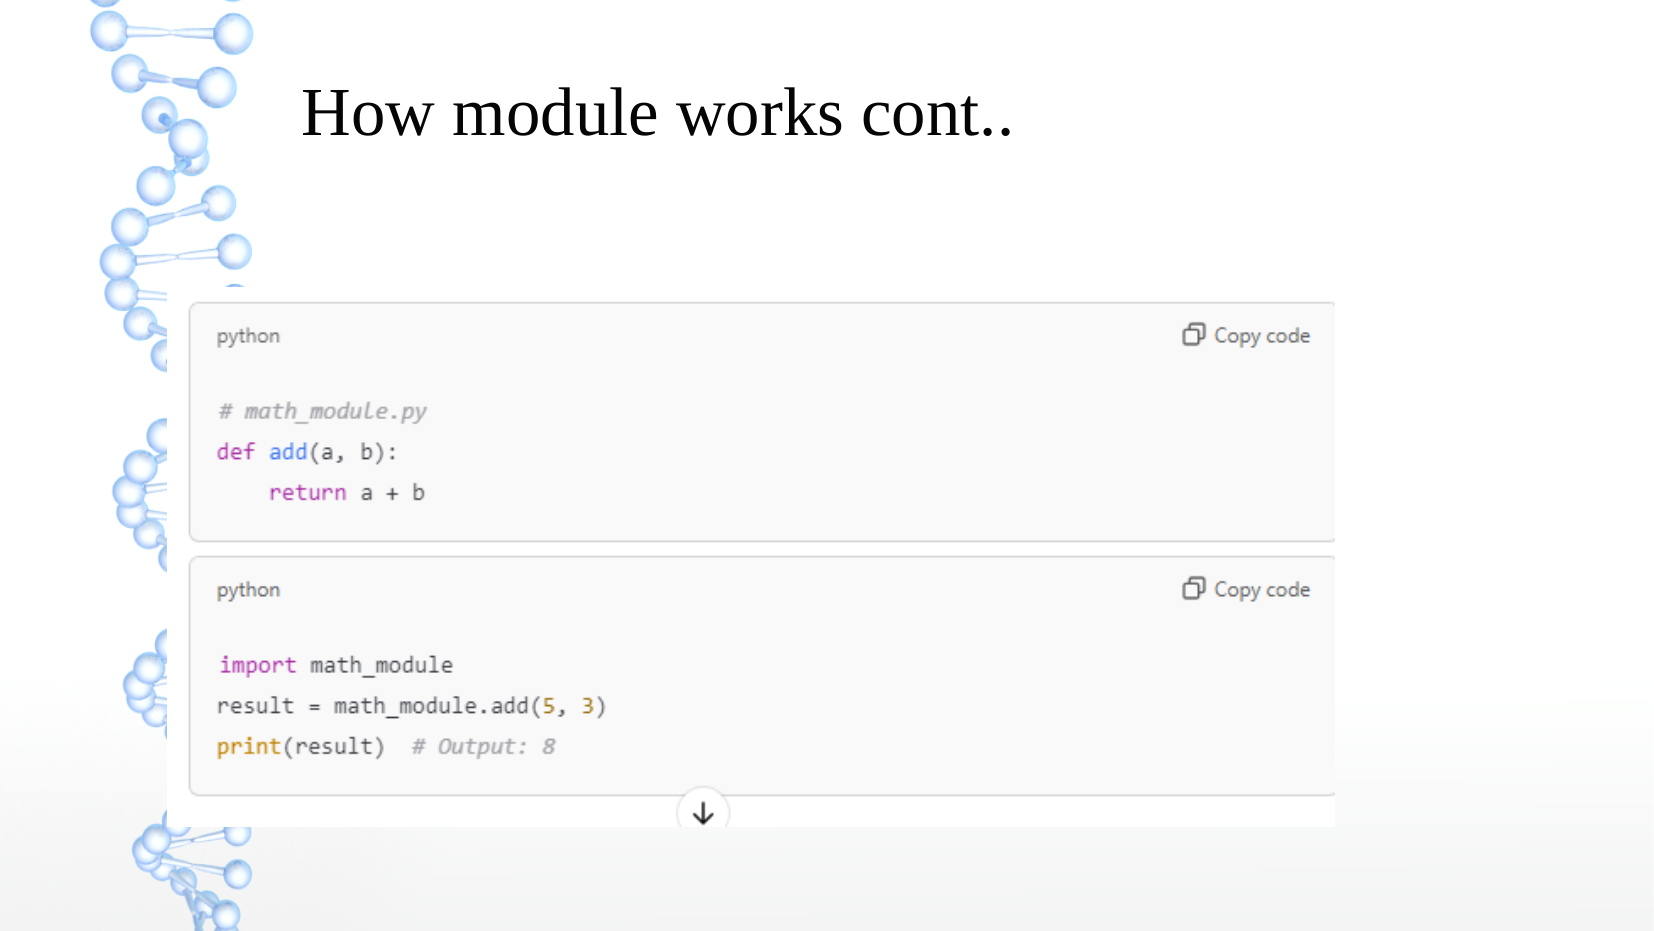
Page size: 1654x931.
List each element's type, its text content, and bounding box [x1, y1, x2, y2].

title How module works cont.. [82, 35, 1235, 189]
picture [0, 0, 1654, 931]
